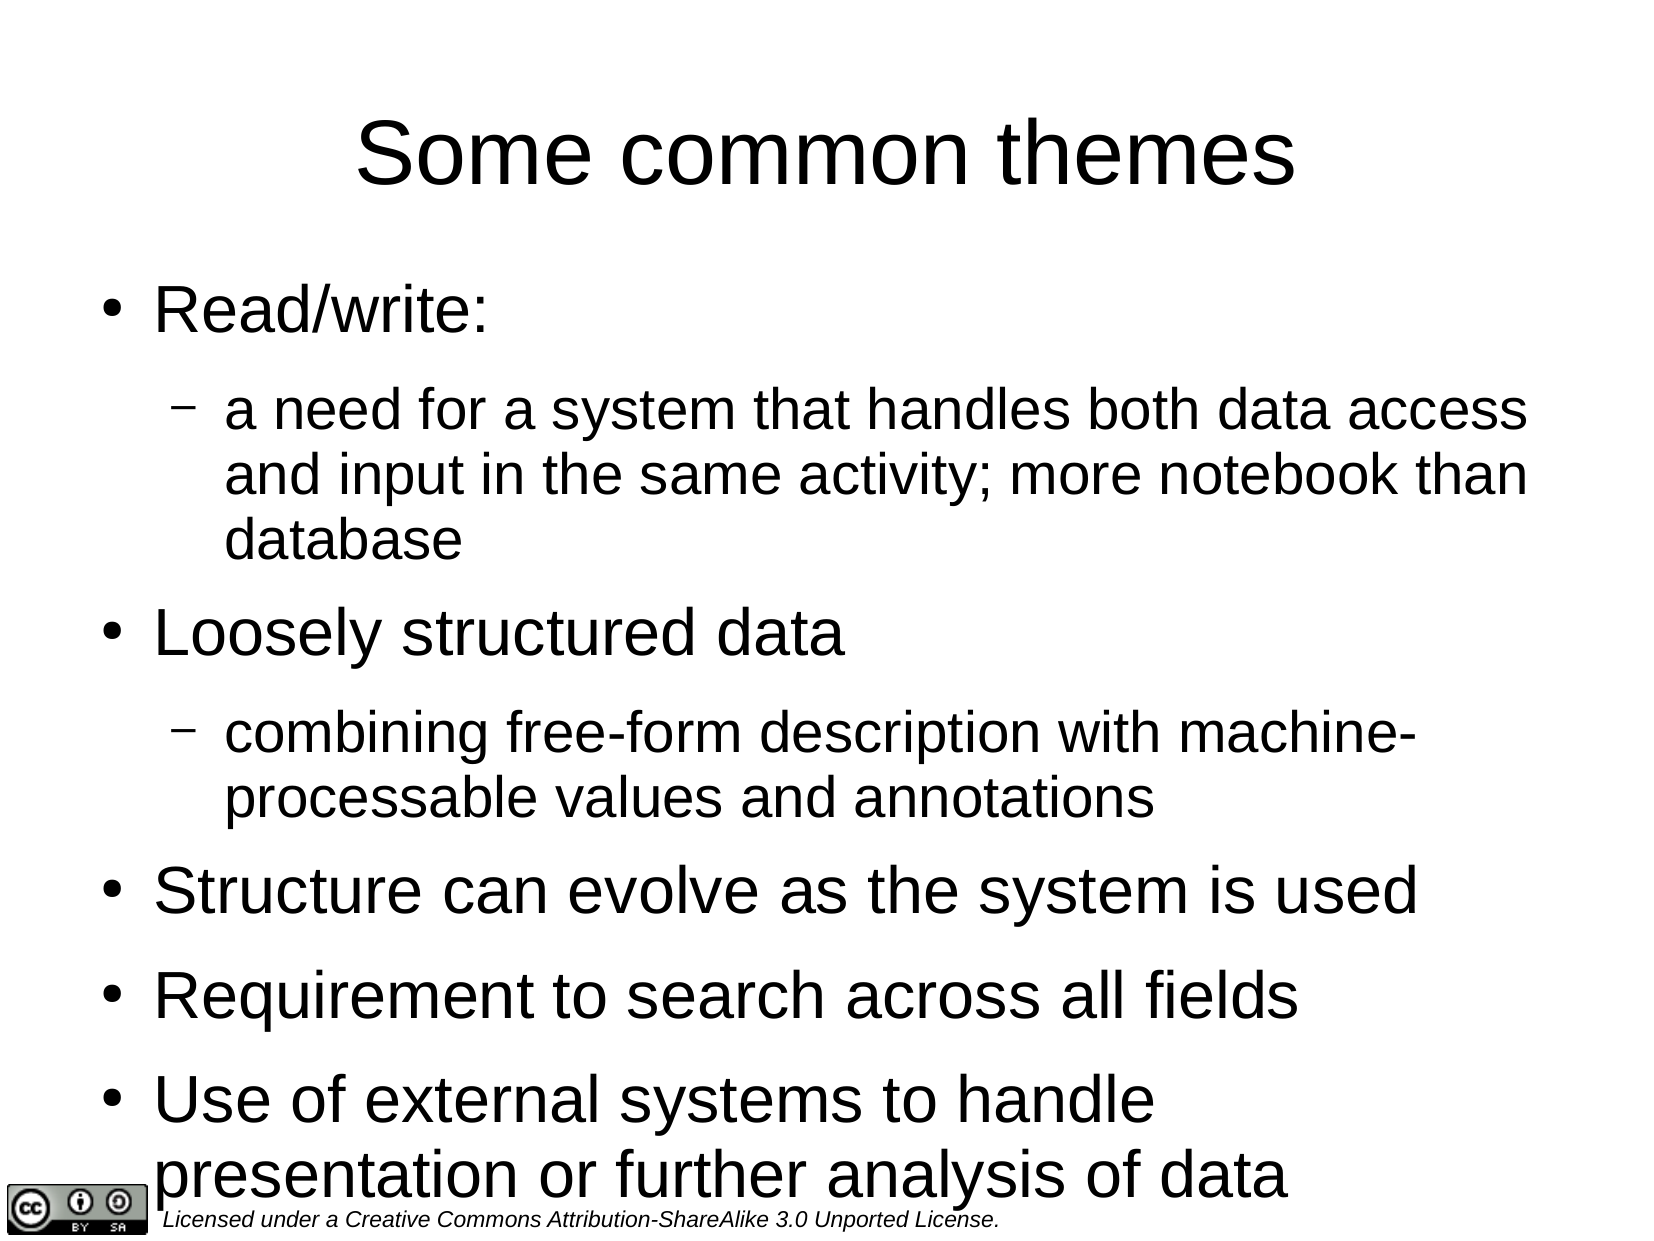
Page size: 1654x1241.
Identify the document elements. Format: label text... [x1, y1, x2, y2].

list Read/write: a need for a system that handles both data access and input in the same activity; more notebook than database Loosely structured data combining free-form description with machine-processable values and annotations Structure can evolve as the system is used Requirement to search across all fields Use of external systems to handle presentation or further analysis of data Limit on effort available to set up the system [82, 272, 1538, 1176]
title Some common themes [82, 49, 1571, 257]
picture [7, 1184, 148, 1235]
